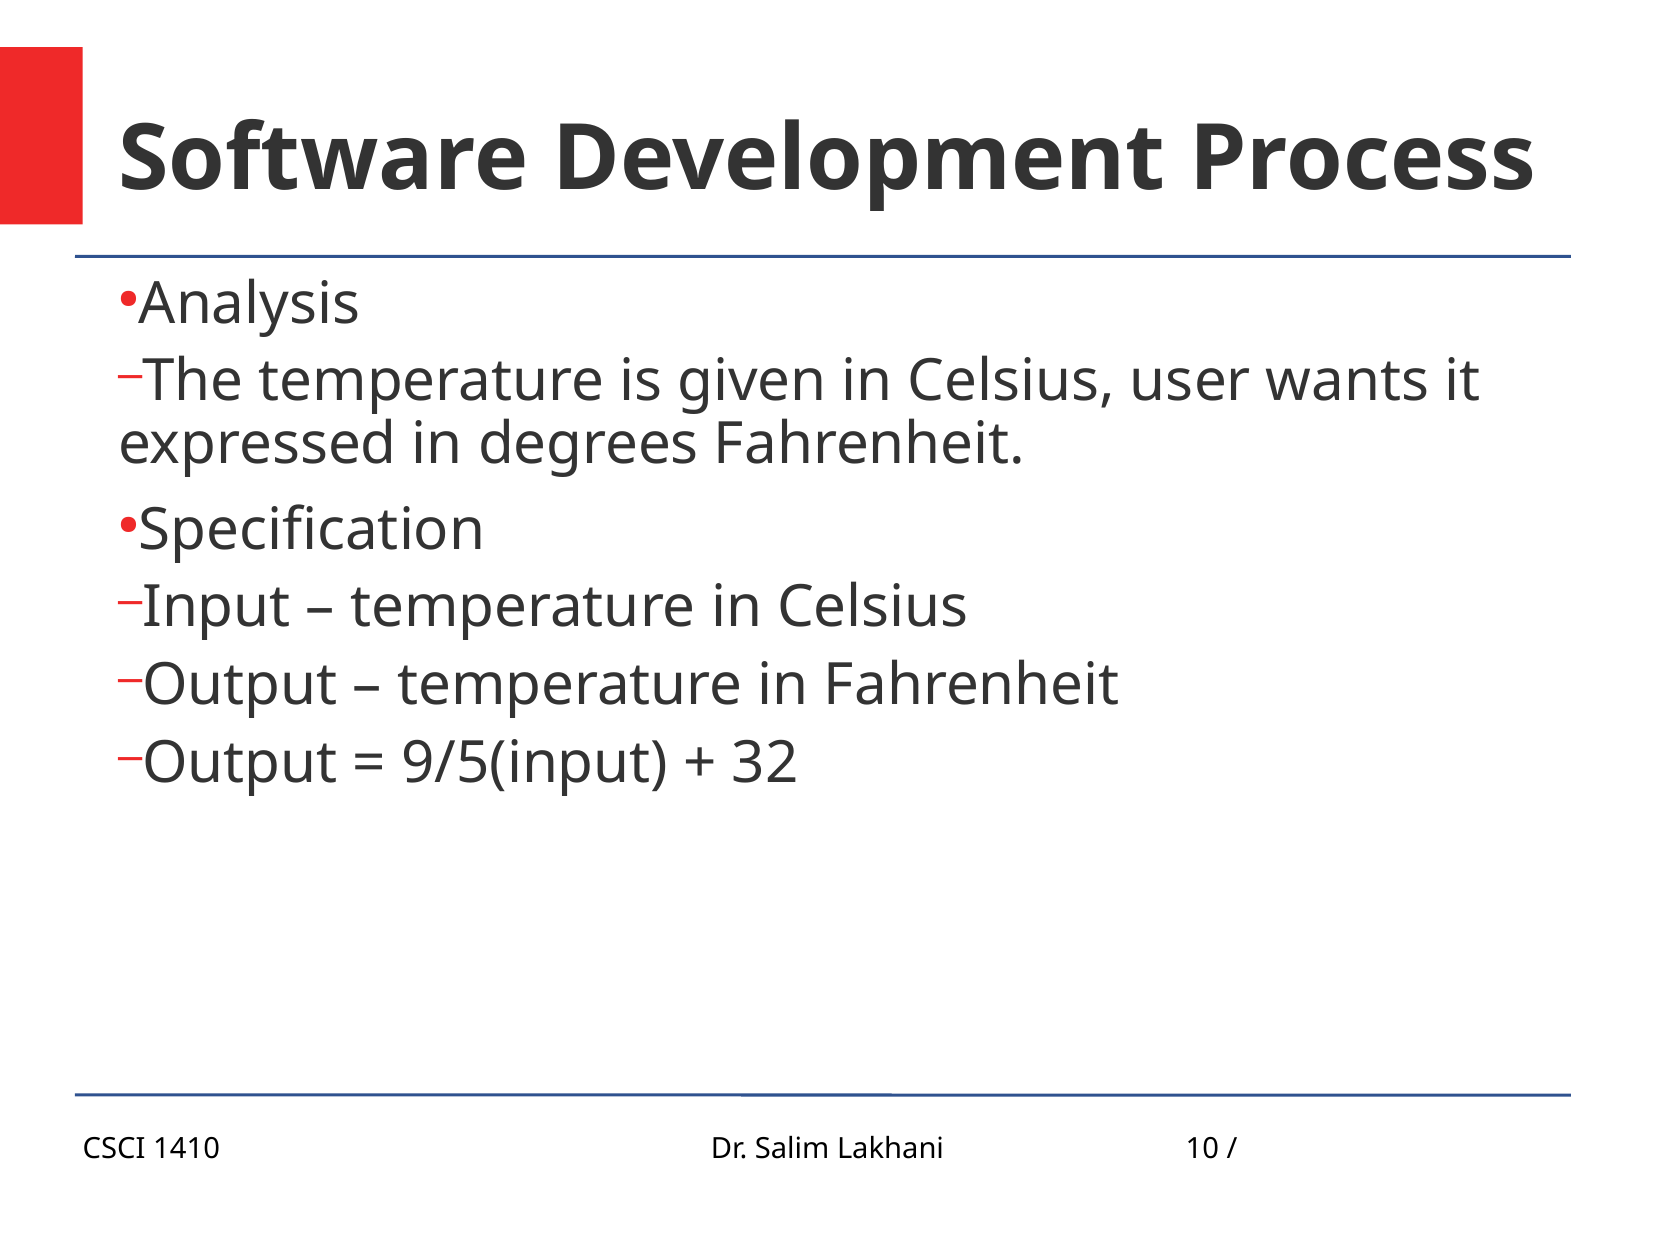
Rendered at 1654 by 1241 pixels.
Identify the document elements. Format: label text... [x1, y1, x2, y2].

list Analysis The temperature is given in Celsius, user wants it expressed in degrees Fahrenheit. Specification Input – temperature in Celsius Output – temperature in Fahrenheit Output = 9/5(input) + 32 [118, 265, 1536, 1081]
title Software Development Process [118, 49, 1571, 257]
text_box / [1185, 1129, 1571, 1216]
text_box CSCI 1410 [82, 1129, 468, 1216]
text_box Dr. Salim Lakhani [565, 1129, 1090, 1216]
